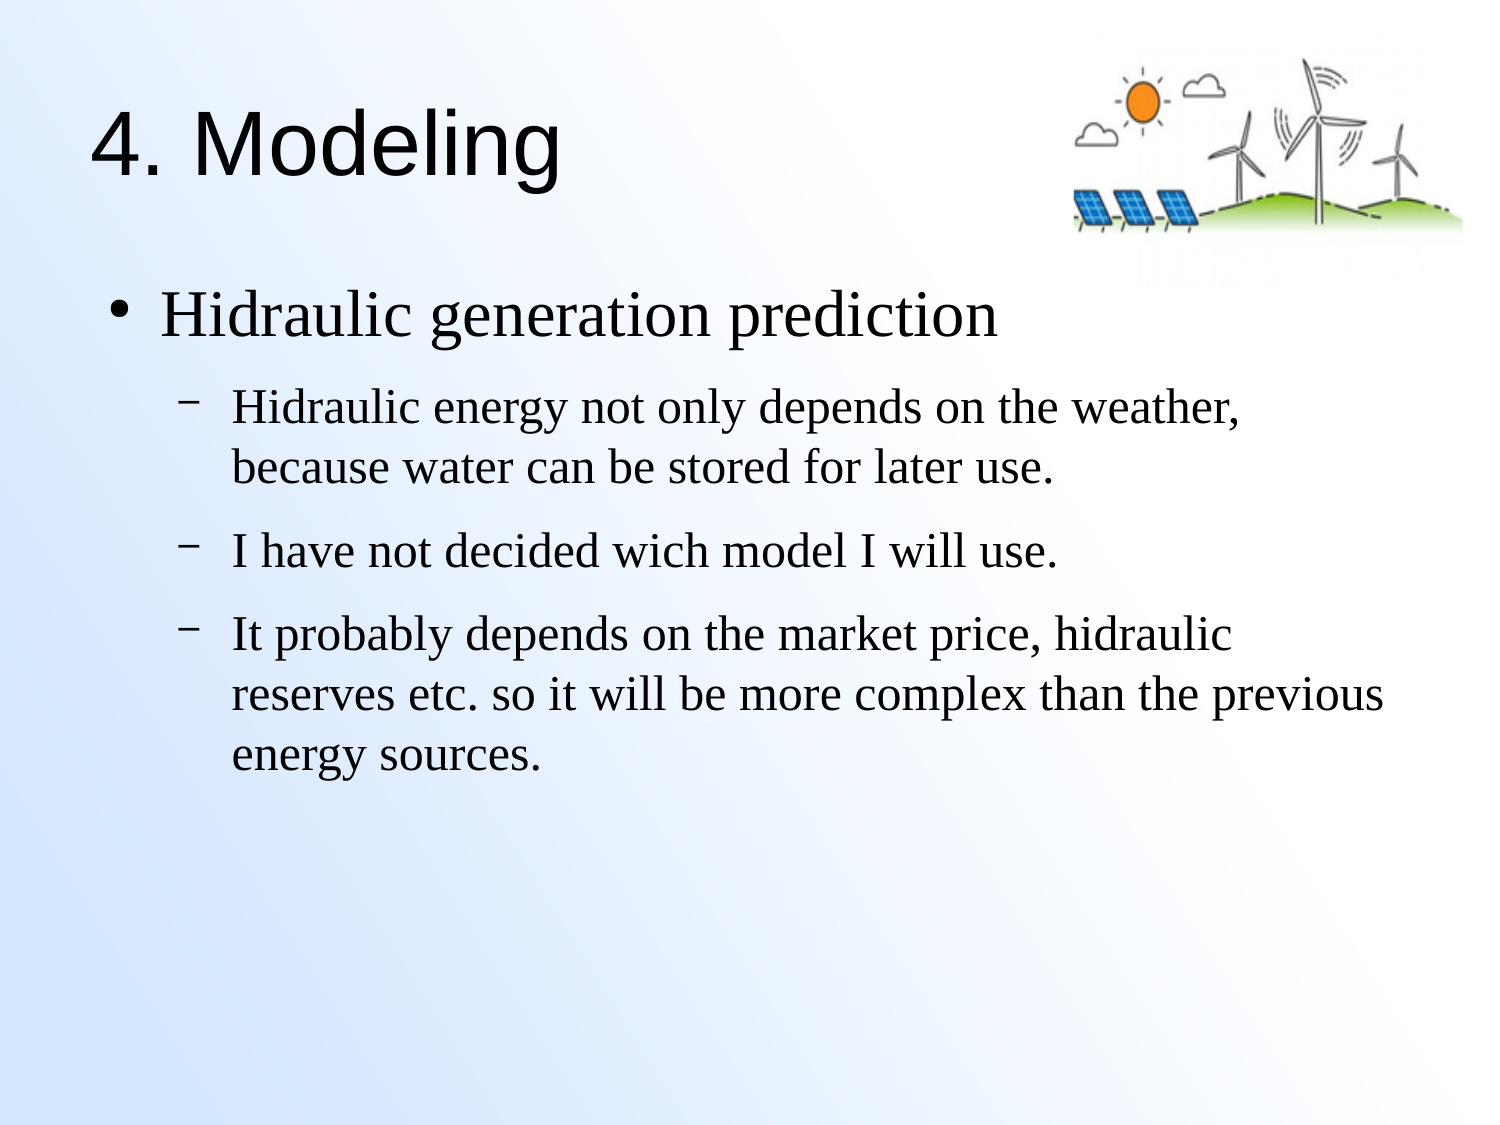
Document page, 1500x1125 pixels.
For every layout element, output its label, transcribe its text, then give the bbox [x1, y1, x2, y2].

picture [0, 0, 1500, 1125]
title 4. Modeling [75, 45, 1425, 233]
list Hidraulic generation prediction Hidraulic energy not only depends on the weather, because water can be stored for later use. I have not decided wich model I will use. It probably depends on the market price, hidraulic reserves etc. so it will be more complex than the previous energy sources. [75, 262, 1425, 1005]
